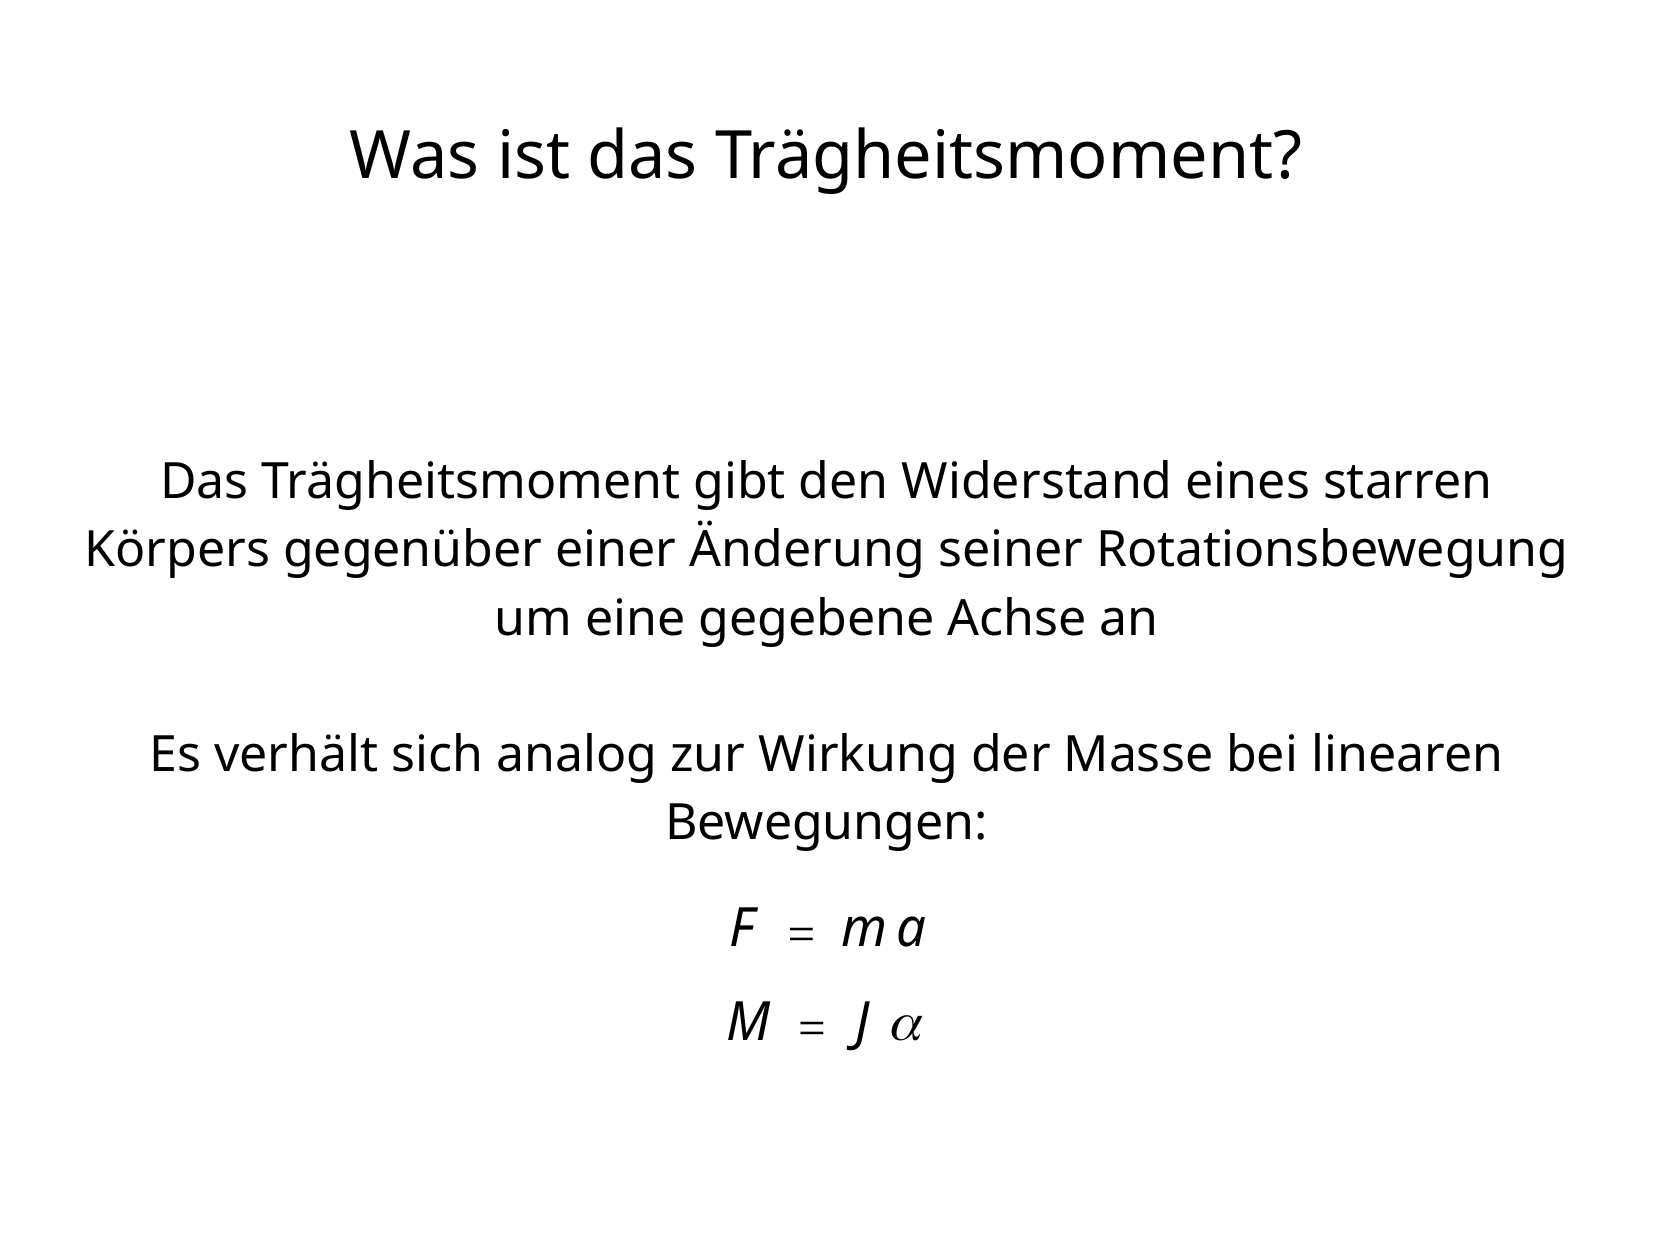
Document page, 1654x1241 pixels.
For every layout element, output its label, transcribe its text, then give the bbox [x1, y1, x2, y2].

title Was ist das Trägheitsmoment? [82, 49, 1571, 257]
subtitle Das Trägheitsmoment gibt den Widerstand eines starren Körpers gegenüber einer Änderung seiner Rotationsbewegung um eine gegebene Achse an Es verhält sich analog zur Wirkung der Masse bei linearen Bewegungen: [82, 290, 1571, 1010]
chart [720, 894, 933, 1055]
